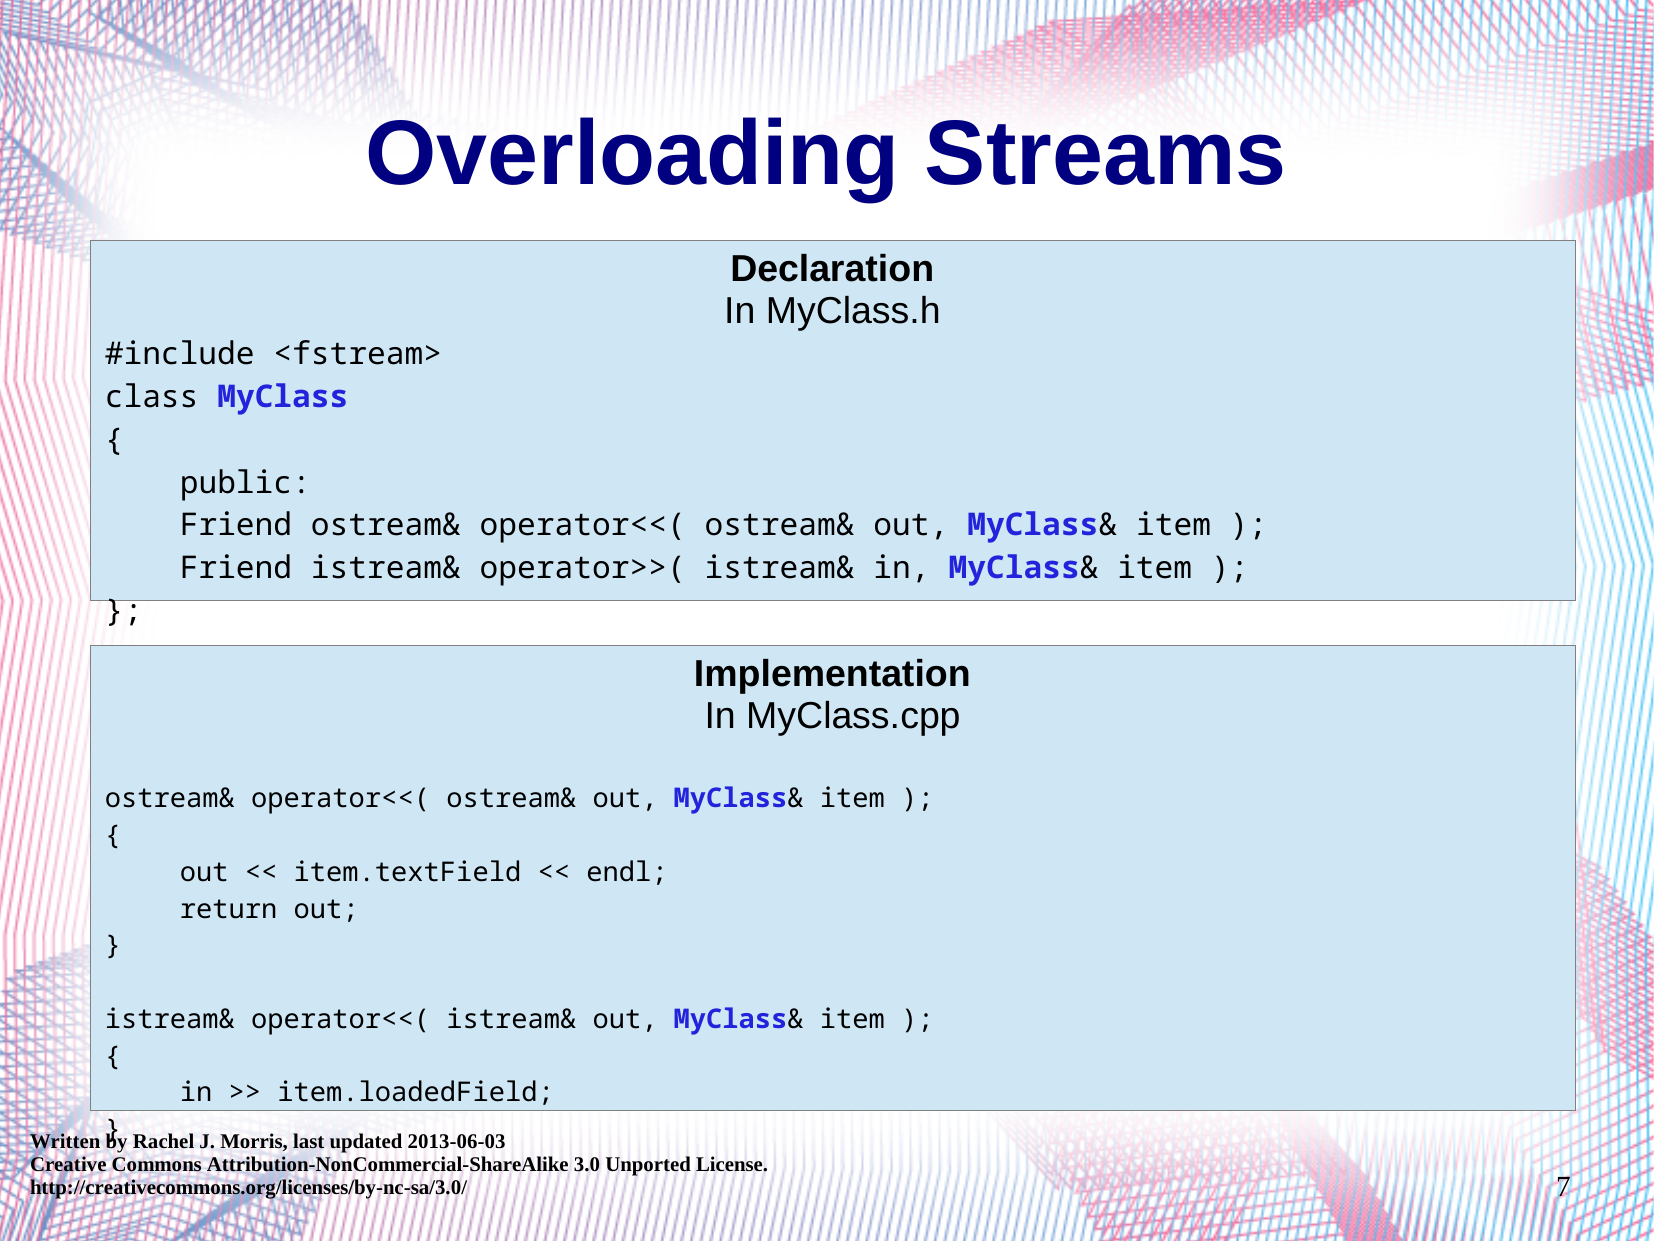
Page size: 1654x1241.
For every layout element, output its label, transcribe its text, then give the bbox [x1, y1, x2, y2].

text_box Implementation In MyClass.cpp ostream& operator<<( ostream& out, MyClass& item ); { out << item.textField << endl; return out; } istream& operator<<( istream& out, MyClass& item ); { in >> item.loadedField; } [90, 645, 1576, 1111]
text_box Declaration In MyClass.h #include <fstream> class MyClass { public: Friend ostream& operator<<( ostream& out, MyClass& item ); Friend istream& operator>>( istream& in, MyClass& item ); }; [90, 240, 1576, 601]
title Overloading Streams [82, 49, 1571, 257]
picture [0, 0, 1654, 1241]
